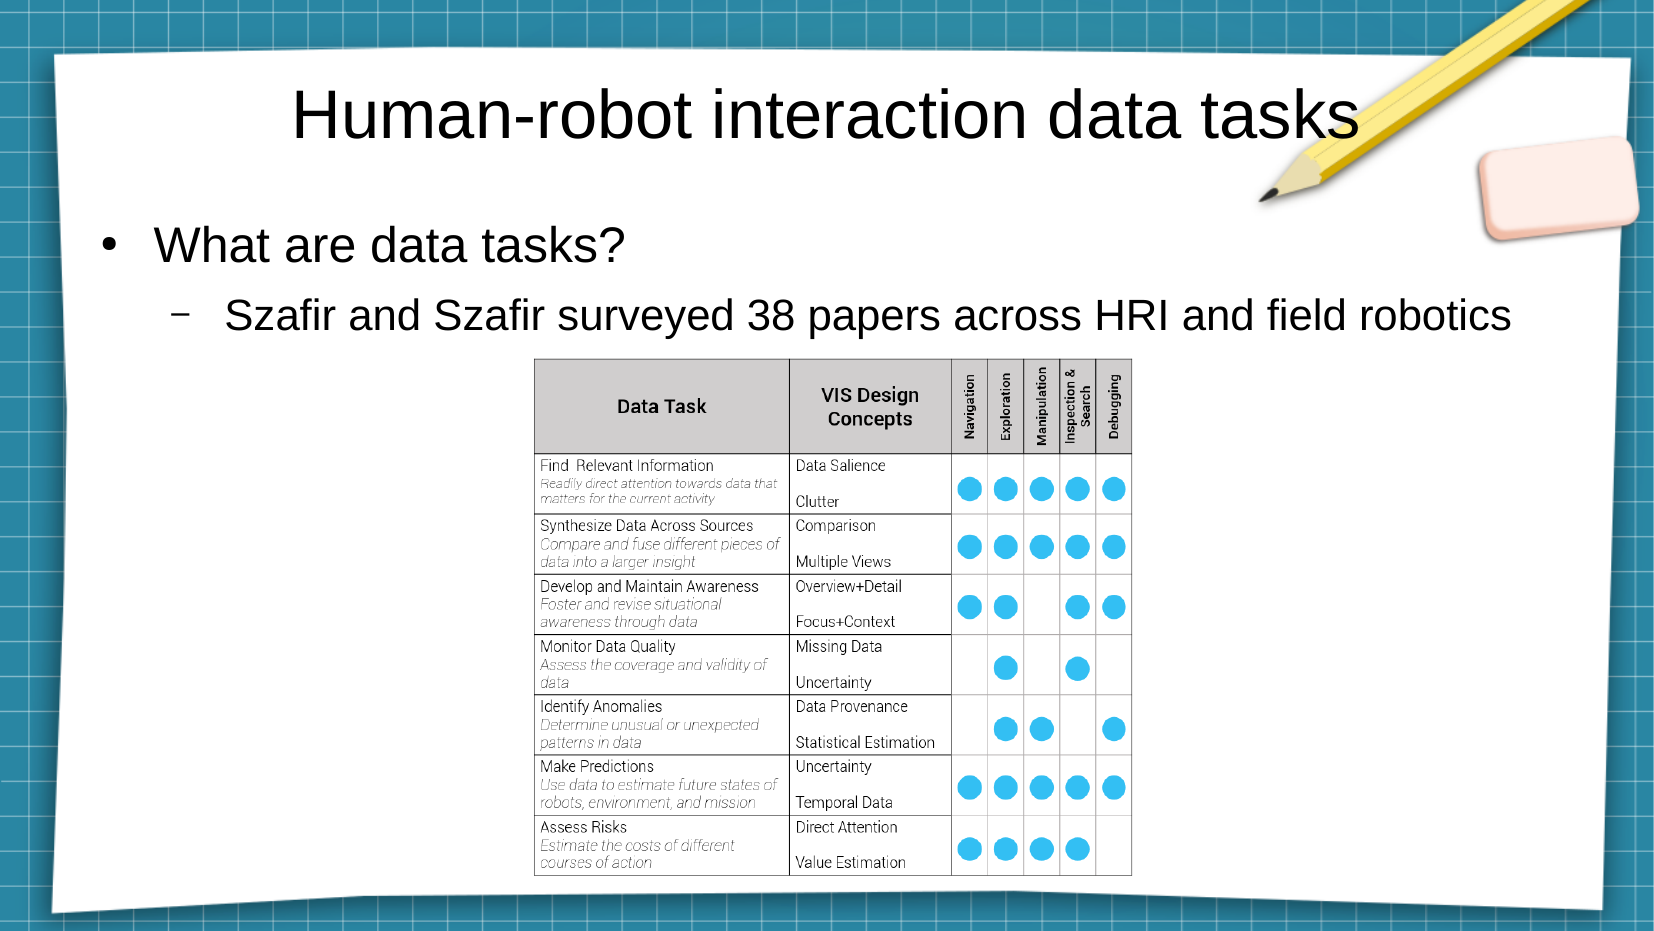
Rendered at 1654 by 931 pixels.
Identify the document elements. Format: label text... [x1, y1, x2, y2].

title Human-robot interaction data tasks [82, 37, 1571, 193]
picture [0, 0, 1654, 931]
list What are data tasks? Szafir and Szafir surveyed 38 papers across HRI and field robotics [82, 217, 1571, 758]
